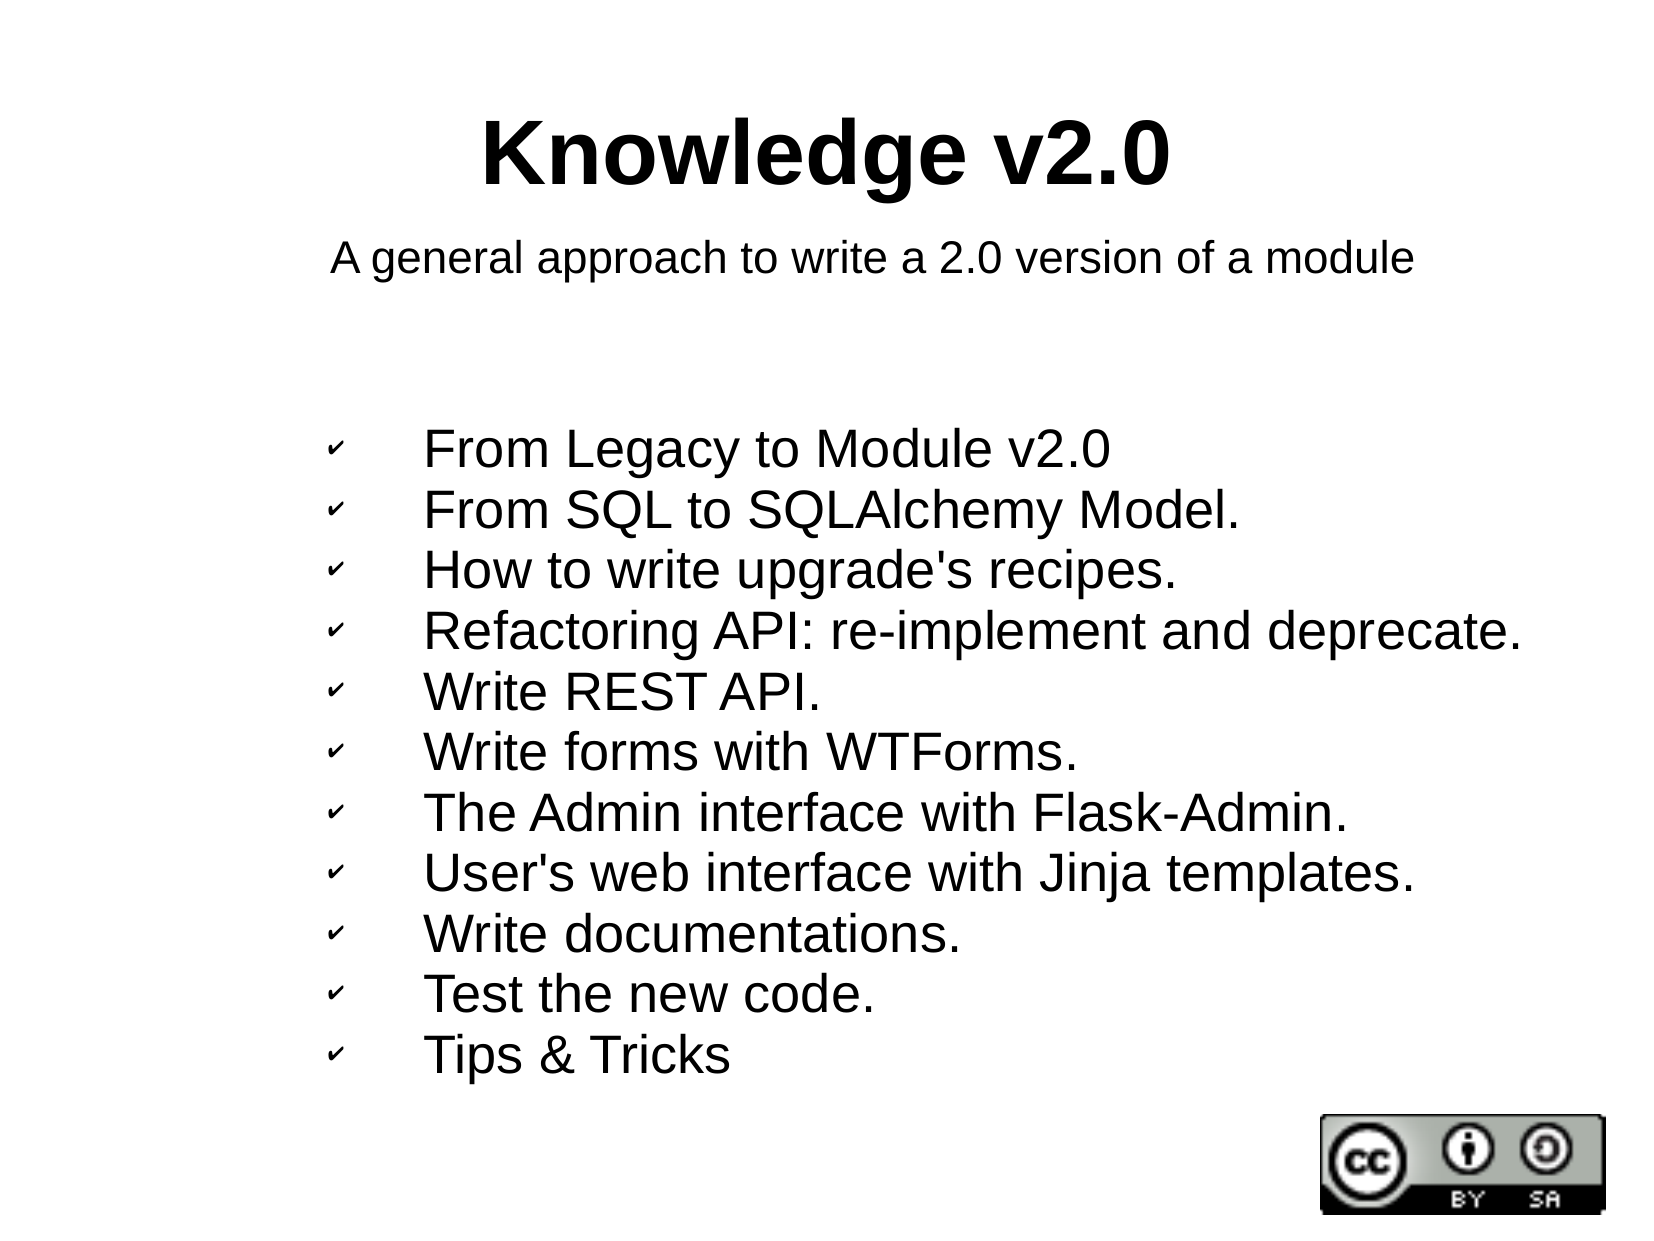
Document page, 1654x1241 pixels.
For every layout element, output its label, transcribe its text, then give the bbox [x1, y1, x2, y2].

text_box A general approach to write a 2.0 version of a module [315, 225, 1431, 292]
subtitle From Legacy to Module v2.0 From SQL to SQLAlchemy Model. How to write upgrade's recipes. Refactoring API: re-implement and deprecate. Write REST API. Write forms with WTForms. The Admin interface with Flask-Admin. User's web interface with Jinja templates. Write documentations. Test the new code. Tips & Tricks [328, 116, 1604, 1085]
title Knowledge v2.0 [82, 49, 1571, 257]
picture [1320, 1114, 1606, 1216]
